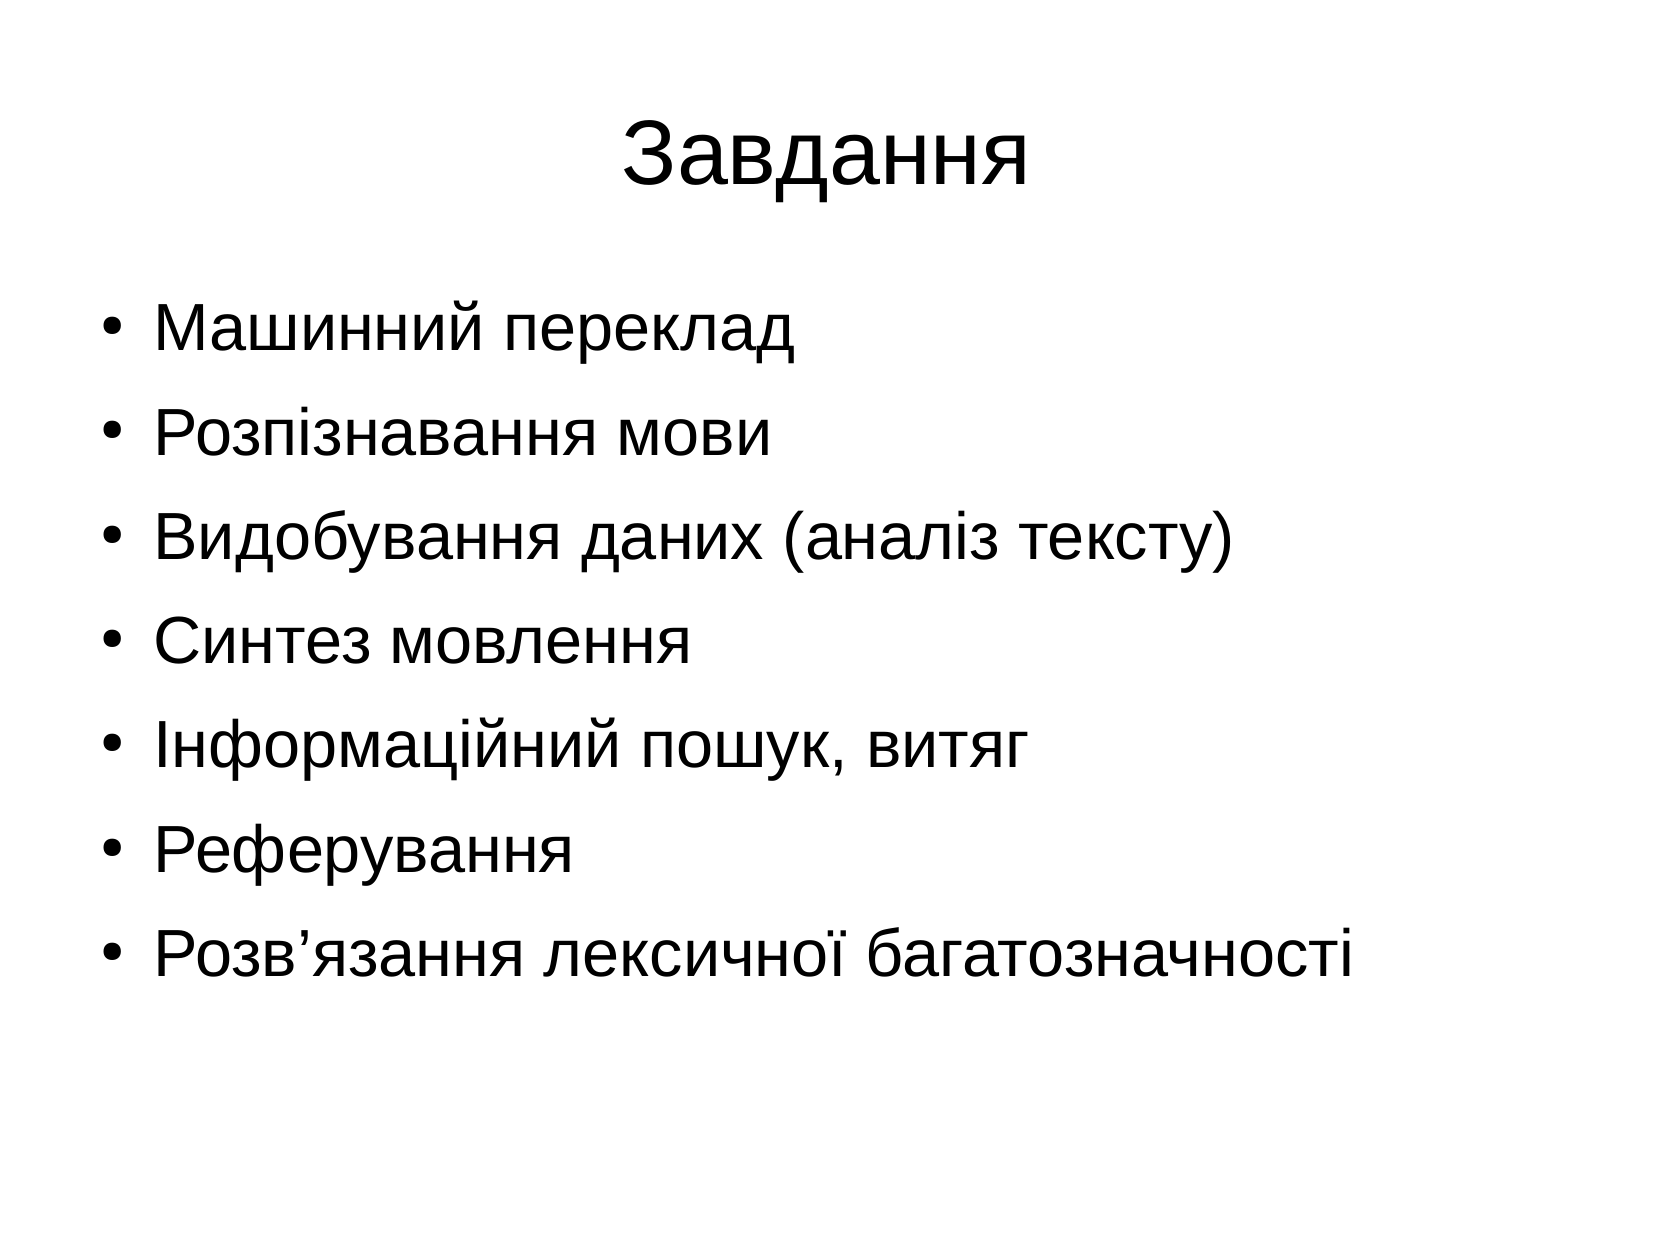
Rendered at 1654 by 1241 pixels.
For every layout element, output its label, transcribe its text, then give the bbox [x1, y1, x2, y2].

title Завдання [82, 49, 1571, 257]
list Машинний переклад Розпізнавання мови Видобування даних (аналіз тексту) Синтез мовлення Інформаційний пошук, витяг Реферування Розв’язання лексичної багатозначності [82, 290, 1571, 1010]
